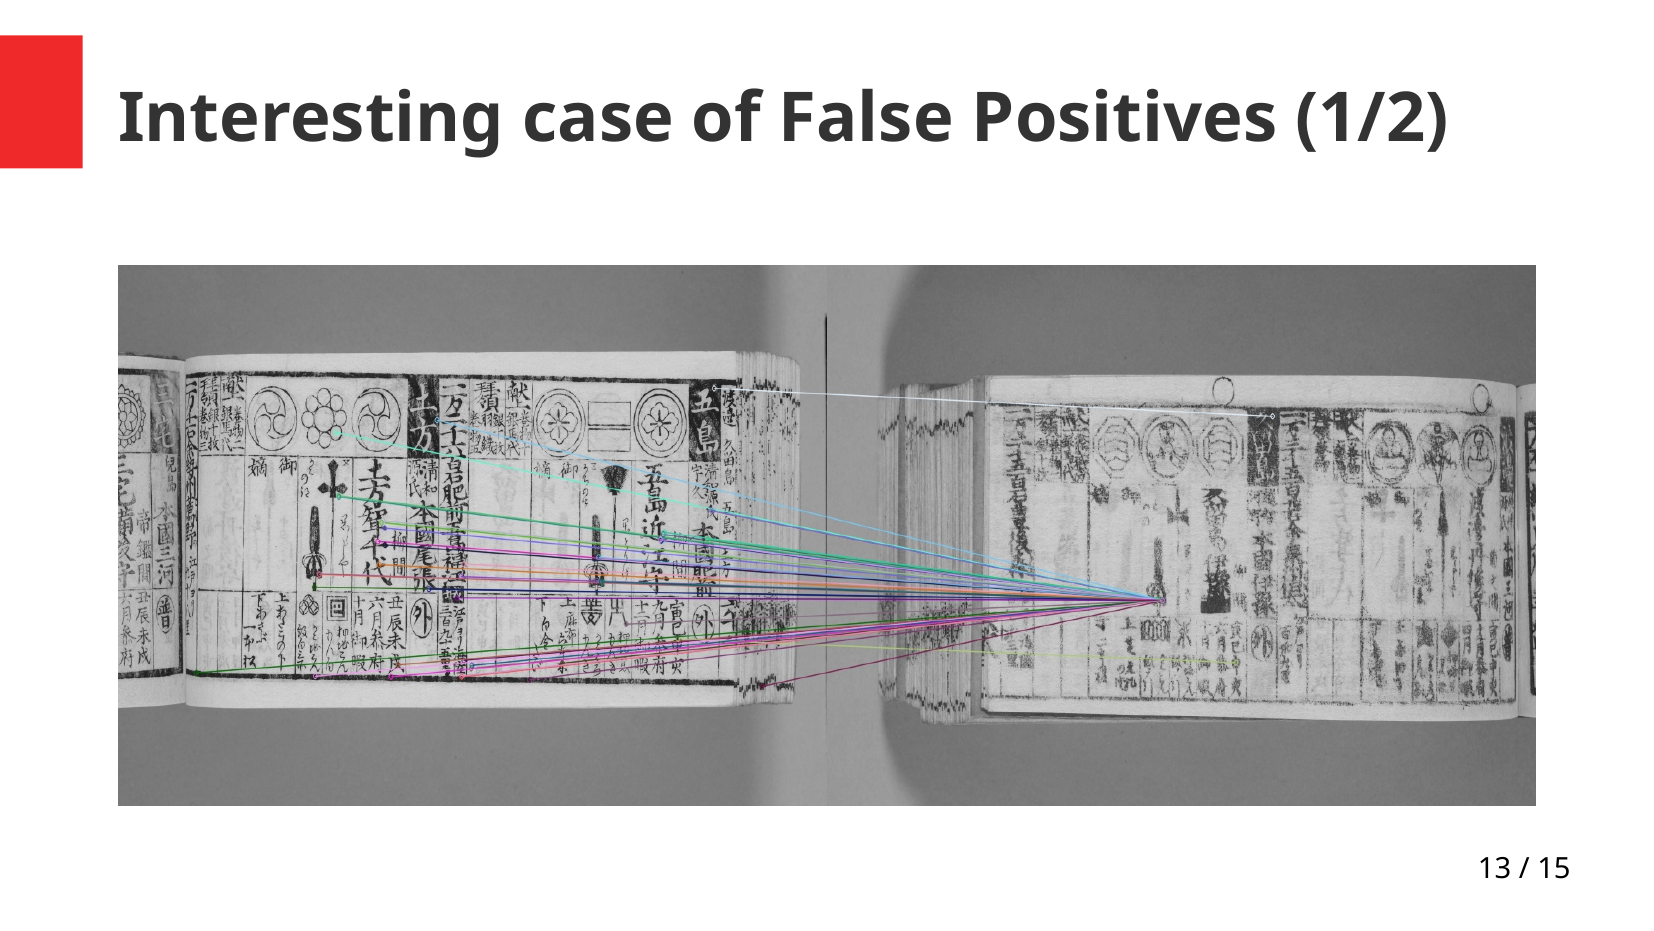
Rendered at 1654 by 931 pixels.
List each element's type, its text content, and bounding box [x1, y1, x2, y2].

title Interesting case of False Positives (1/2) [118, 37, 1571, 193]
picture [118, 265, 1536, 806]
